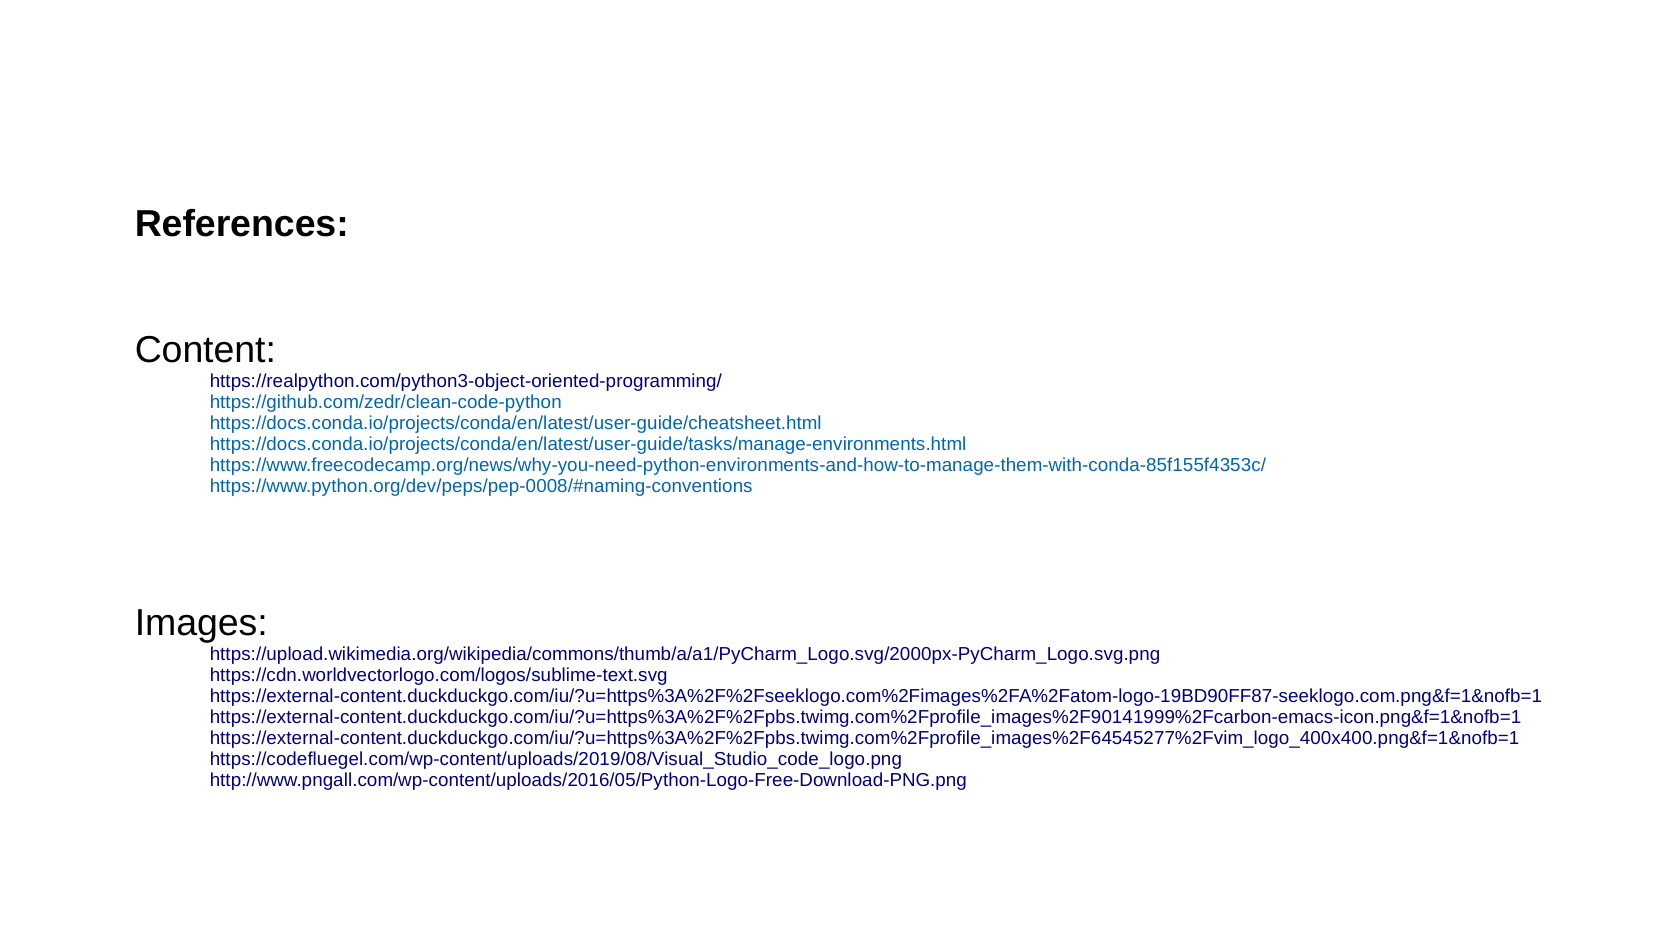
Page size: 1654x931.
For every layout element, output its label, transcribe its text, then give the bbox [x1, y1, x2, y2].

text_box References: Content: https://realpython.com/python3-object-oriented-programming/ https://github.com/zedr/clean-code-python https://docs.conda.io/projects/conda/en/latest/user-guide/cheatsheet.html https://docs.conda.io/projects/conda/en/latest/user-guide/tasks/manage-environments.html https://www.freecodecamp.org/news/why-you-need-python-environments-and-how-to-manage-them-with-conda-85f155f4353c/ https://www.python.org/dev/peps/pep-0008/#naming-conventions Images: https://upload.wikimedia.org/wikipedia/commons/thumb/a/a1/PyCharm_Logo.svg/2000px-PyCharm_Logo.svg.png https://cdn.worldvectorlogo.com/logos/sublime-text.svg https://external-content.duckduckgo.com/iu/?u=https%3A%2F%2Fseeklogo.com%2Fimages%2FA%2Fatom-logo-19BD90FF87-seeklogo.com.png&f=1&nofb=1 https://external-content.duckduckgo.com/iu/?u=https%3A%2F%2Fpbs.twimg.com%2Fprofile_images%2F90141999%2Fcarbon-emacs-icon.png&f=1&nofb=1 https://external-content.duckduckgo.com/iu/?u=https%3A%2F%2Fpbs.twimg.com%2Fprofile_images%2F64545277%2Fvim_logo_400x400.png&f=1&nofb=1 https://codefluegel.com/wp-content/uploads/2019/08/Visual_Studio_code_logo.png http://www.pngall.com/wp-content/uploads/2016/05/Python-Logo-Free-Download-PNG.png [120, 195, 1654, 820]
